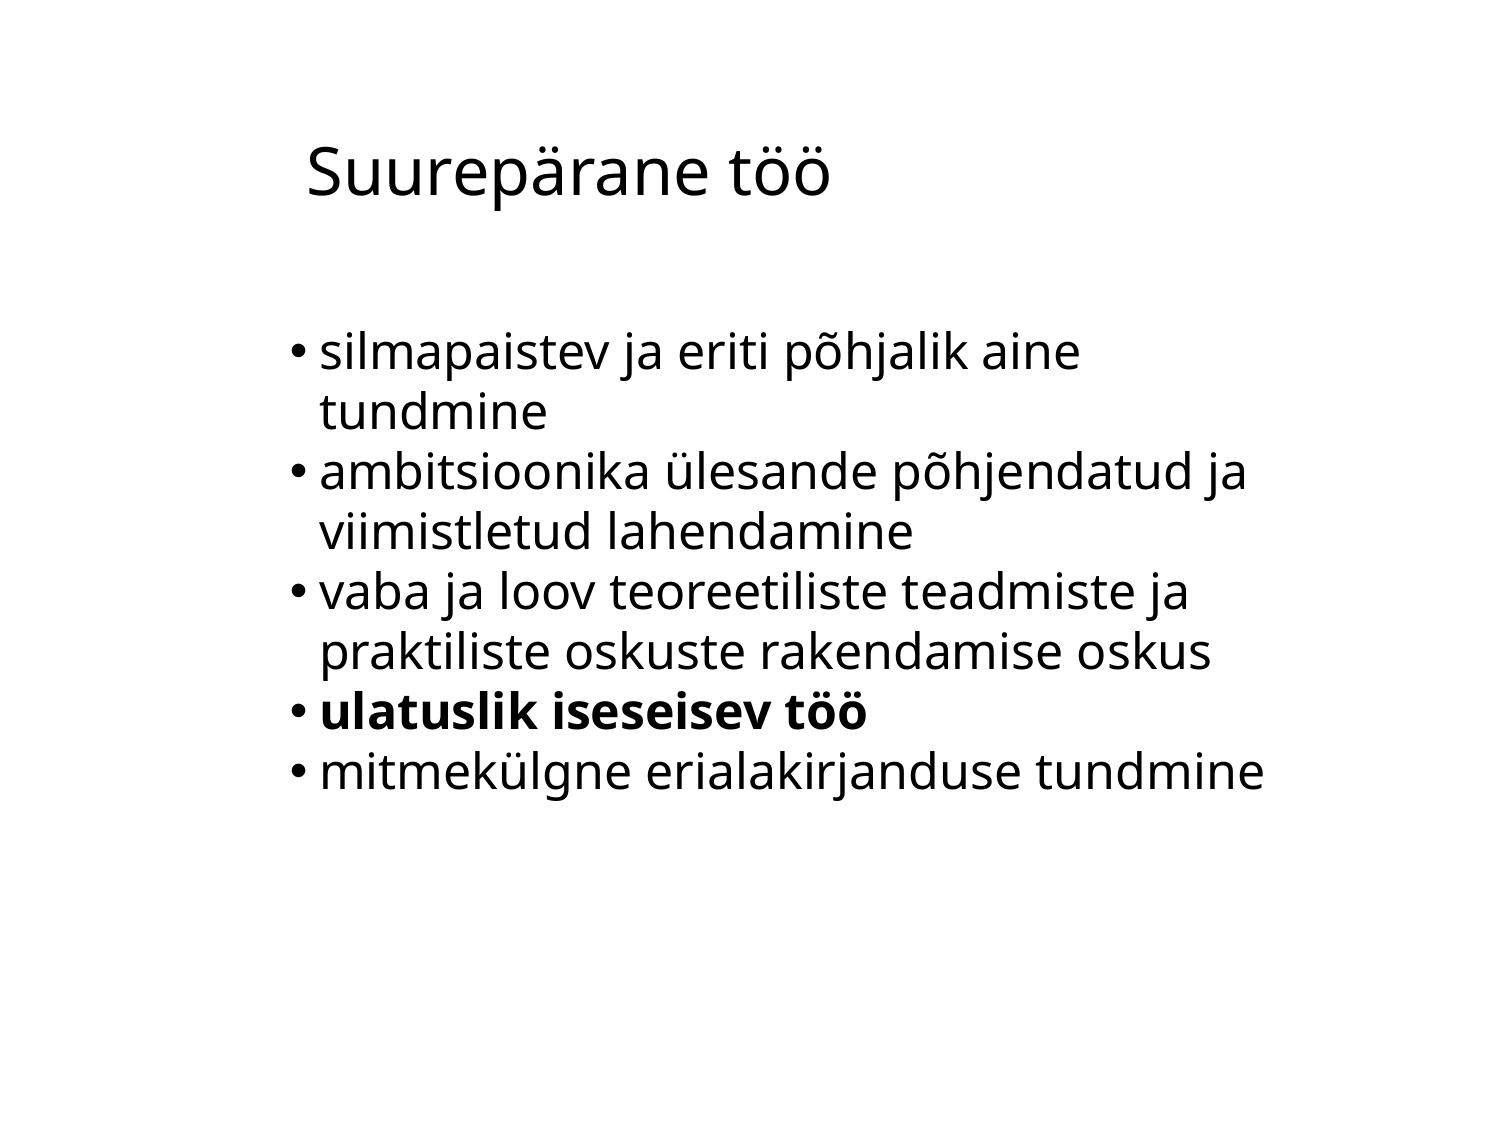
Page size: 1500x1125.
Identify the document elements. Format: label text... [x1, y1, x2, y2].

text_box Suurepärane töö [274, 74, 1297, 263]
text_box silmapaistev ja eriti põhjalik aine tundmine ambitsioonika ülesande põhjendatud ja viimistletud lahendamine vaba ja loov teoreetiliste teadmiste ja praktiliste oskuste rakendamise oskus ulatuslik iseseisev töö mitmekülgne erialakirjanduse tundmine [274, 312, 1297, 1010]
